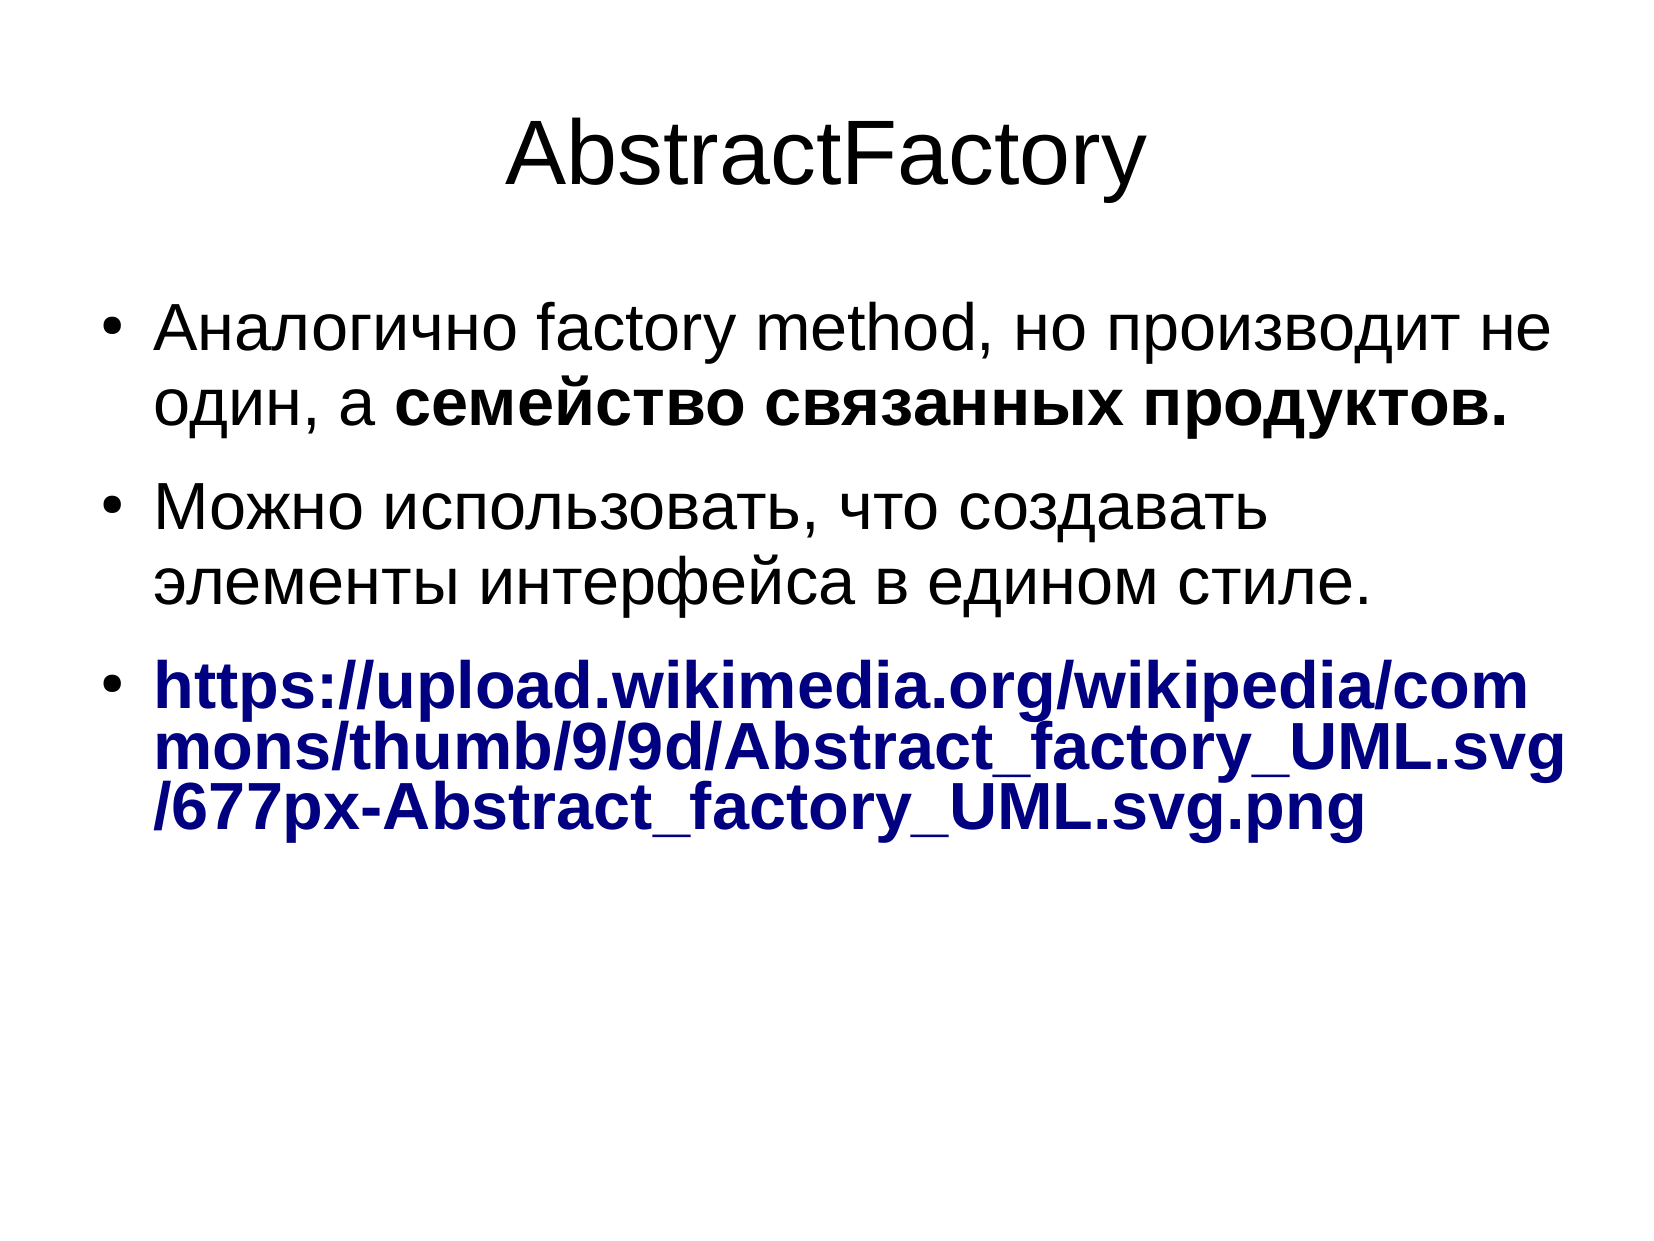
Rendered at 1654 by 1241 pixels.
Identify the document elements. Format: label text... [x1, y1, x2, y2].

list Аналогично factory method, но производит не один, а семейство связанных продуктов. Можно использовать, что создавать элементы интерфейса в едином стиле. https://upload.wikimedia.org/wikipedia/commons/thumb/9/9d/Abstract_factory_UML.svg/677px-Abstract_factory_UML.svg.png [82, 290, 1571, 1010]
title AbstractFactory [82, 49, 1571, 257]
